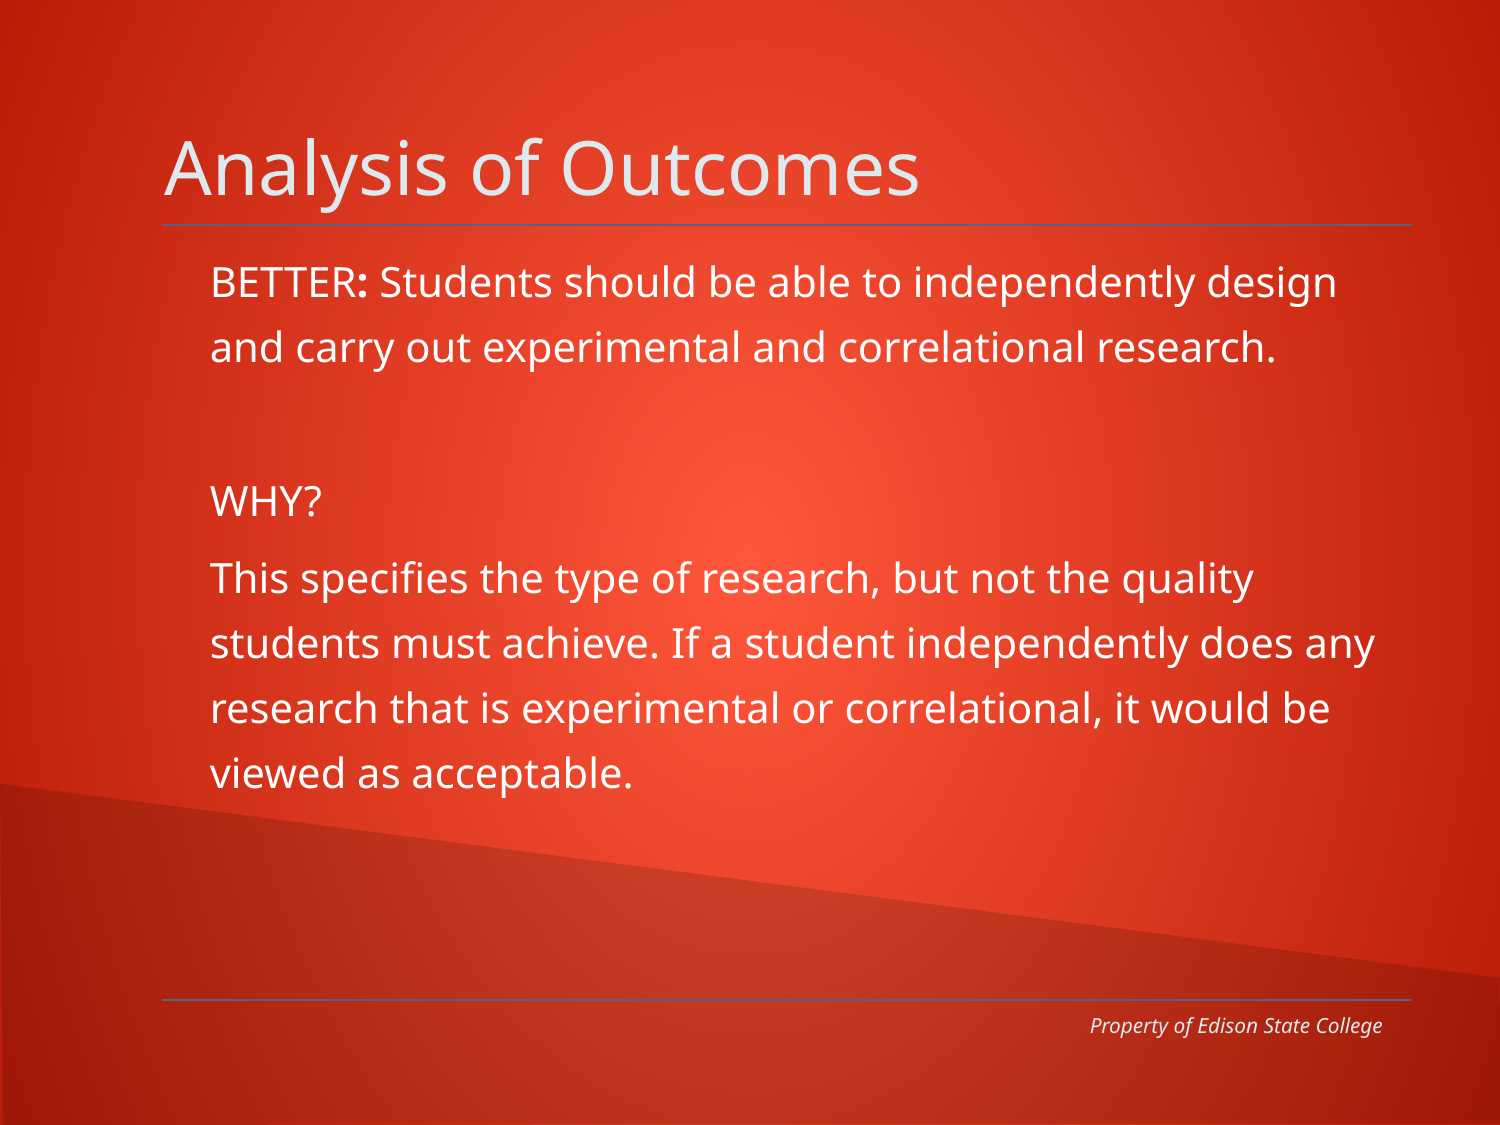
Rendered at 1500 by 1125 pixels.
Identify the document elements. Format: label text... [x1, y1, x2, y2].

footer Property of Edison State College [1074, 987, 1463, 1063]
list BETTER: Students should be able to independently design and carry out experimental and correlational research. WHY? This specifies the type of research, but not the quality students must achieve. If a student independently does any research that is experimental or correlational, it would be viewed as acceptable. [150, 237, 1425, 988]
title Analysis of Outcomes [150, 45, 1425, 233]
